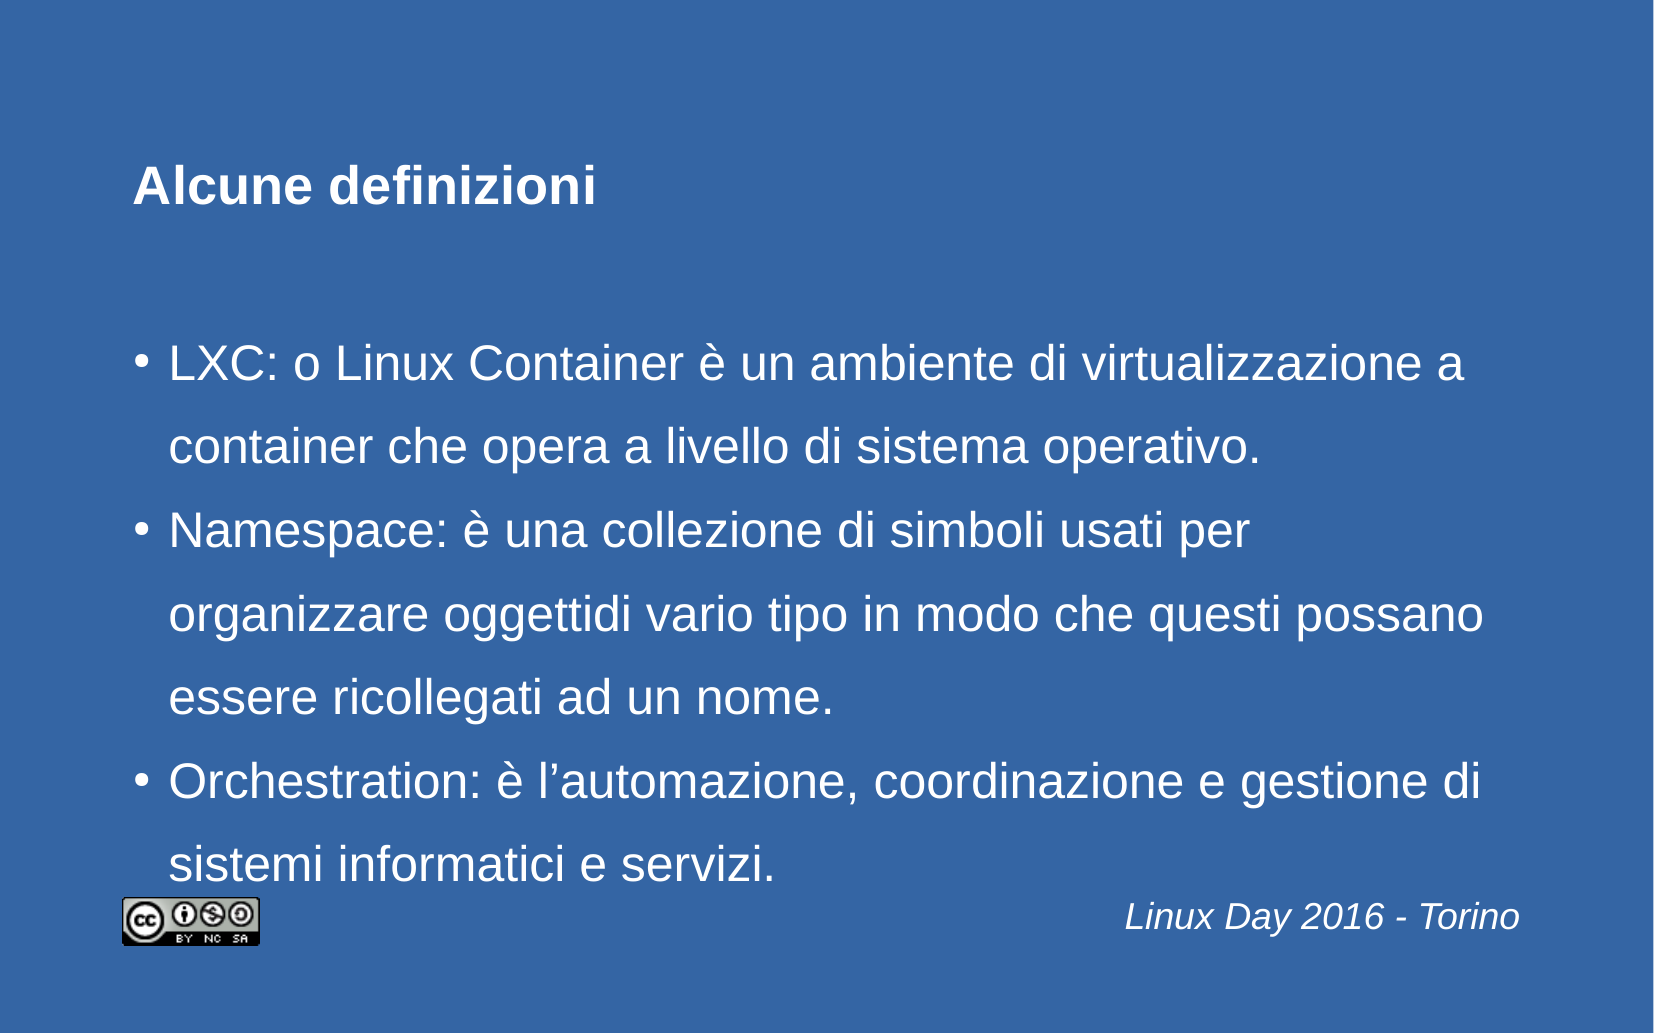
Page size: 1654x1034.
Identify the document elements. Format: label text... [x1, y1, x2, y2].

picture [122, 897, 260, 946]
text_box Alcune definizioni LXC: o Linux Container è un ambiente di virtualizzazione a container che opera a livello di sistema operativo. Namespace: è una collezione di simboli usati per organizzare oggettidi vario tipo in modo che questi possano essere ricollegati ad un nome. Orchestration: è l’automazione, coordinazione e gestione di sistemi informatici e servizi. [118, 118, 1536, 870]
text_box Linux Day 2016 - Torino [1109, 887, 1536, 1034]
